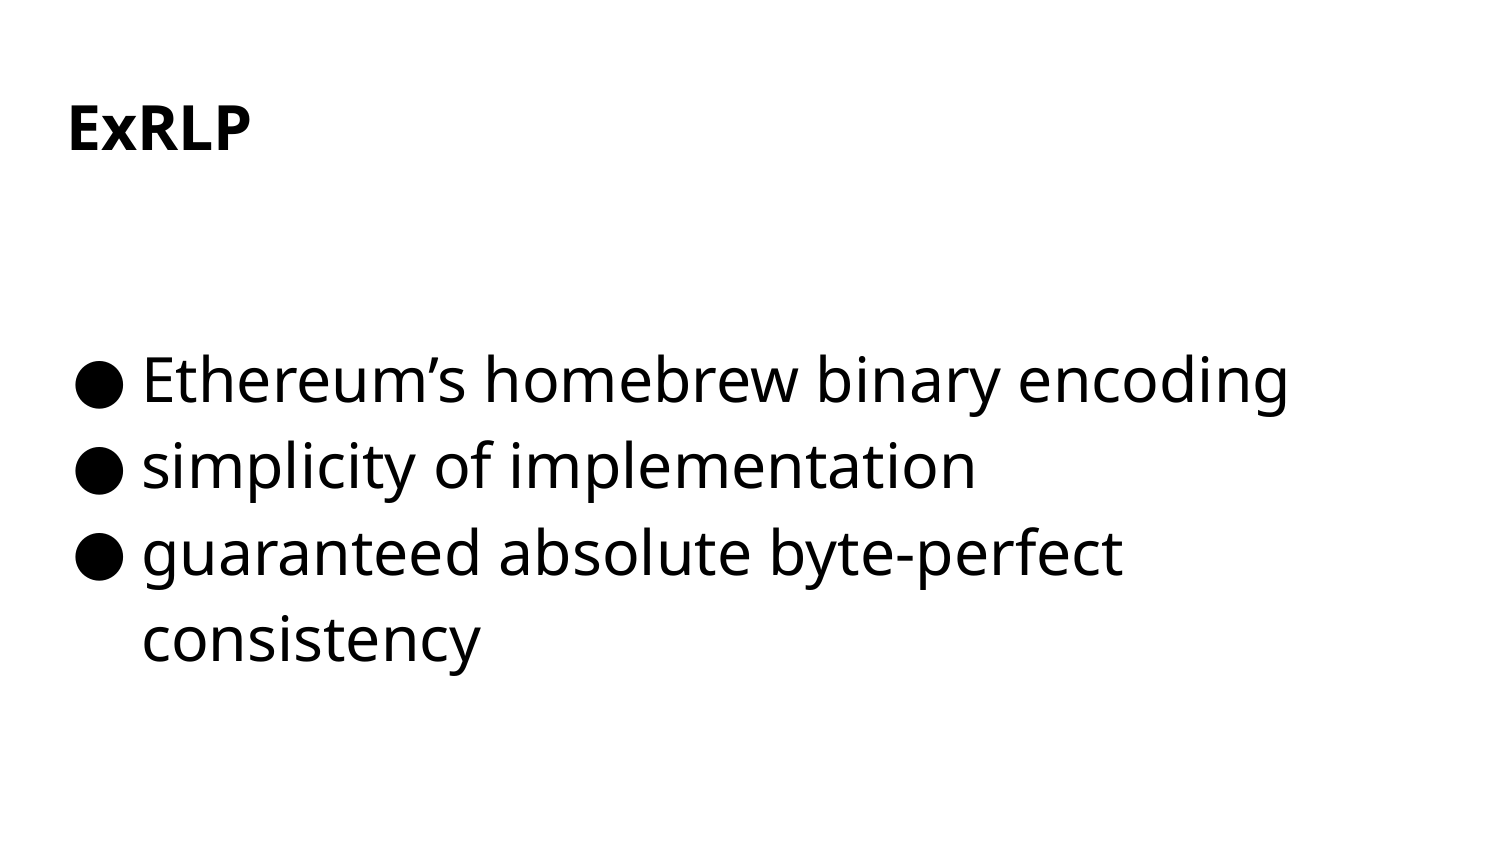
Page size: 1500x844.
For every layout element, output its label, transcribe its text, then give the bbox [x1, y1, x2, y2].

list Ethereum’s homebrew binary encoding simplicity of implementation guaranteed absolute byte-perfect consistency [51, 313, 1449, 844]
title ExRLP [51, 72, 1449, 176]
